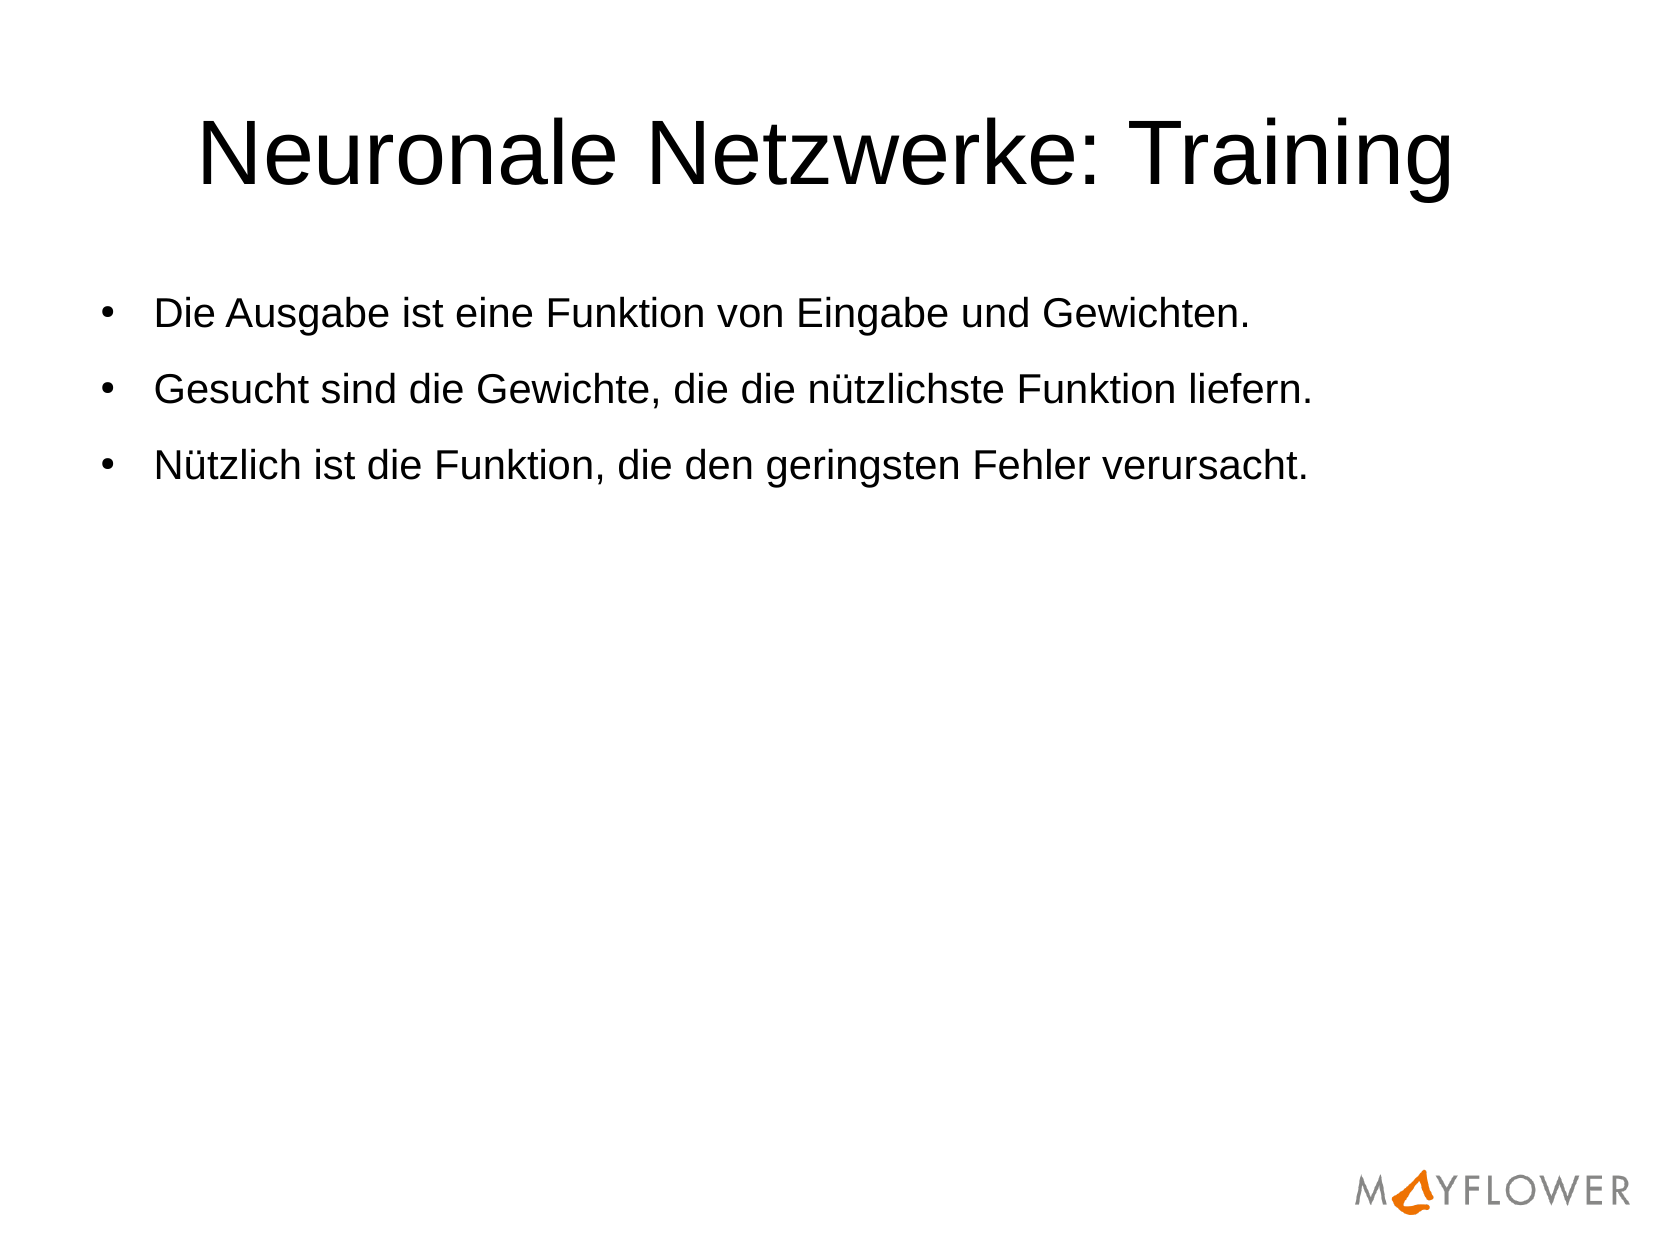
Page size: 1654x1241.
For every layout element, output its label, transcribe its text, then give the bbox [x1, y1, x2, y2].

picture [1355, 1169, 1630, 1215]
title Neuronale Netzwerke: Training [82, 49, 1571, 257]
list Die Ausgabe ist eine Funktion von Eingabe und Gewichten. Gesucht sind die Gewichte, die die nützlichste Funktion liefern. Nützlich ist die Funktion, die den geringsten Fehler verursacht. [82, 290, 1571, 1010]
